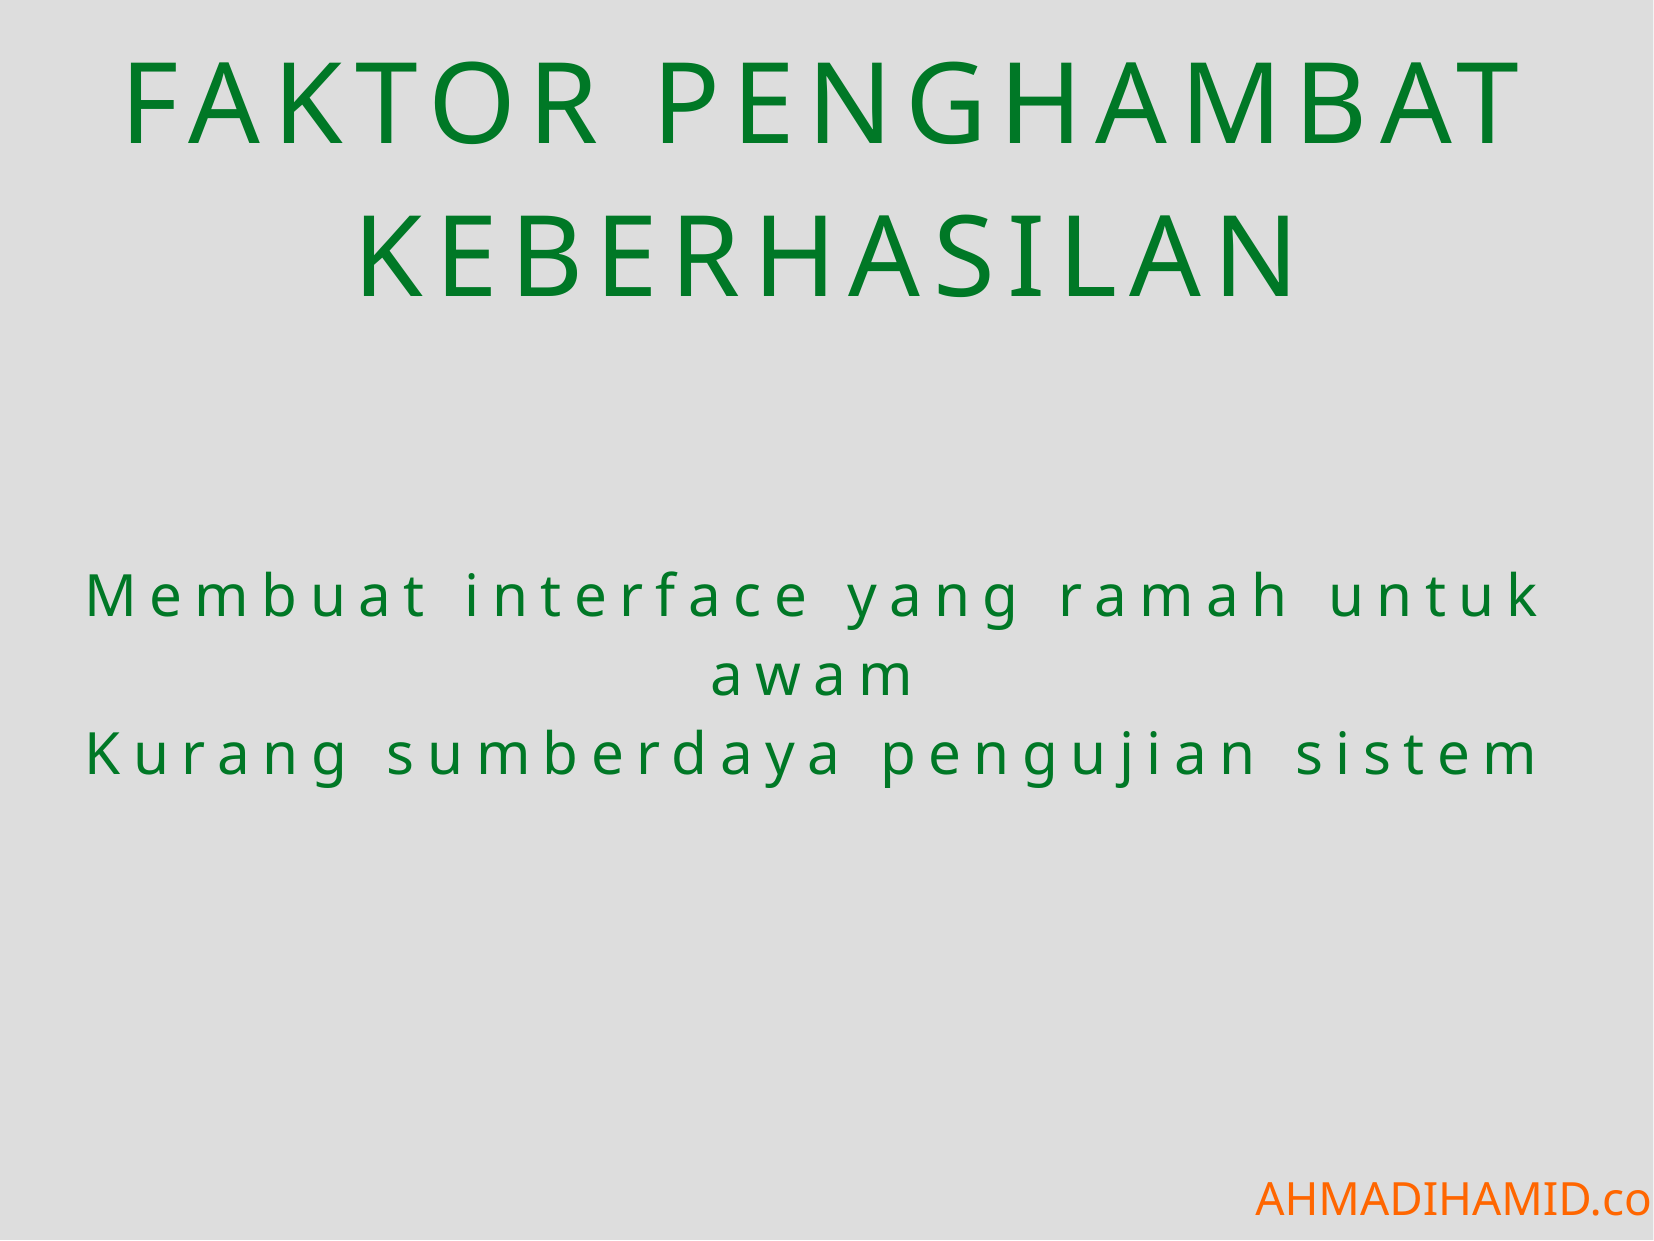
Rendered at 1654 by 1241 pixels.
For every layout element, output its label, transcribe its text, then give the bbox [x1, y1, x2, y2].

text_box AHMADIHAMID.com [1240, 1159, 1643, 1233]
title Membuat interface yang ramah untuk awam Kurang sumberdaya pengujian sistem [74, 549, 1563, 876]
title FAKTOR PENGHAMBAT KEBERHASILAN [82, 51, 1571, 302]
